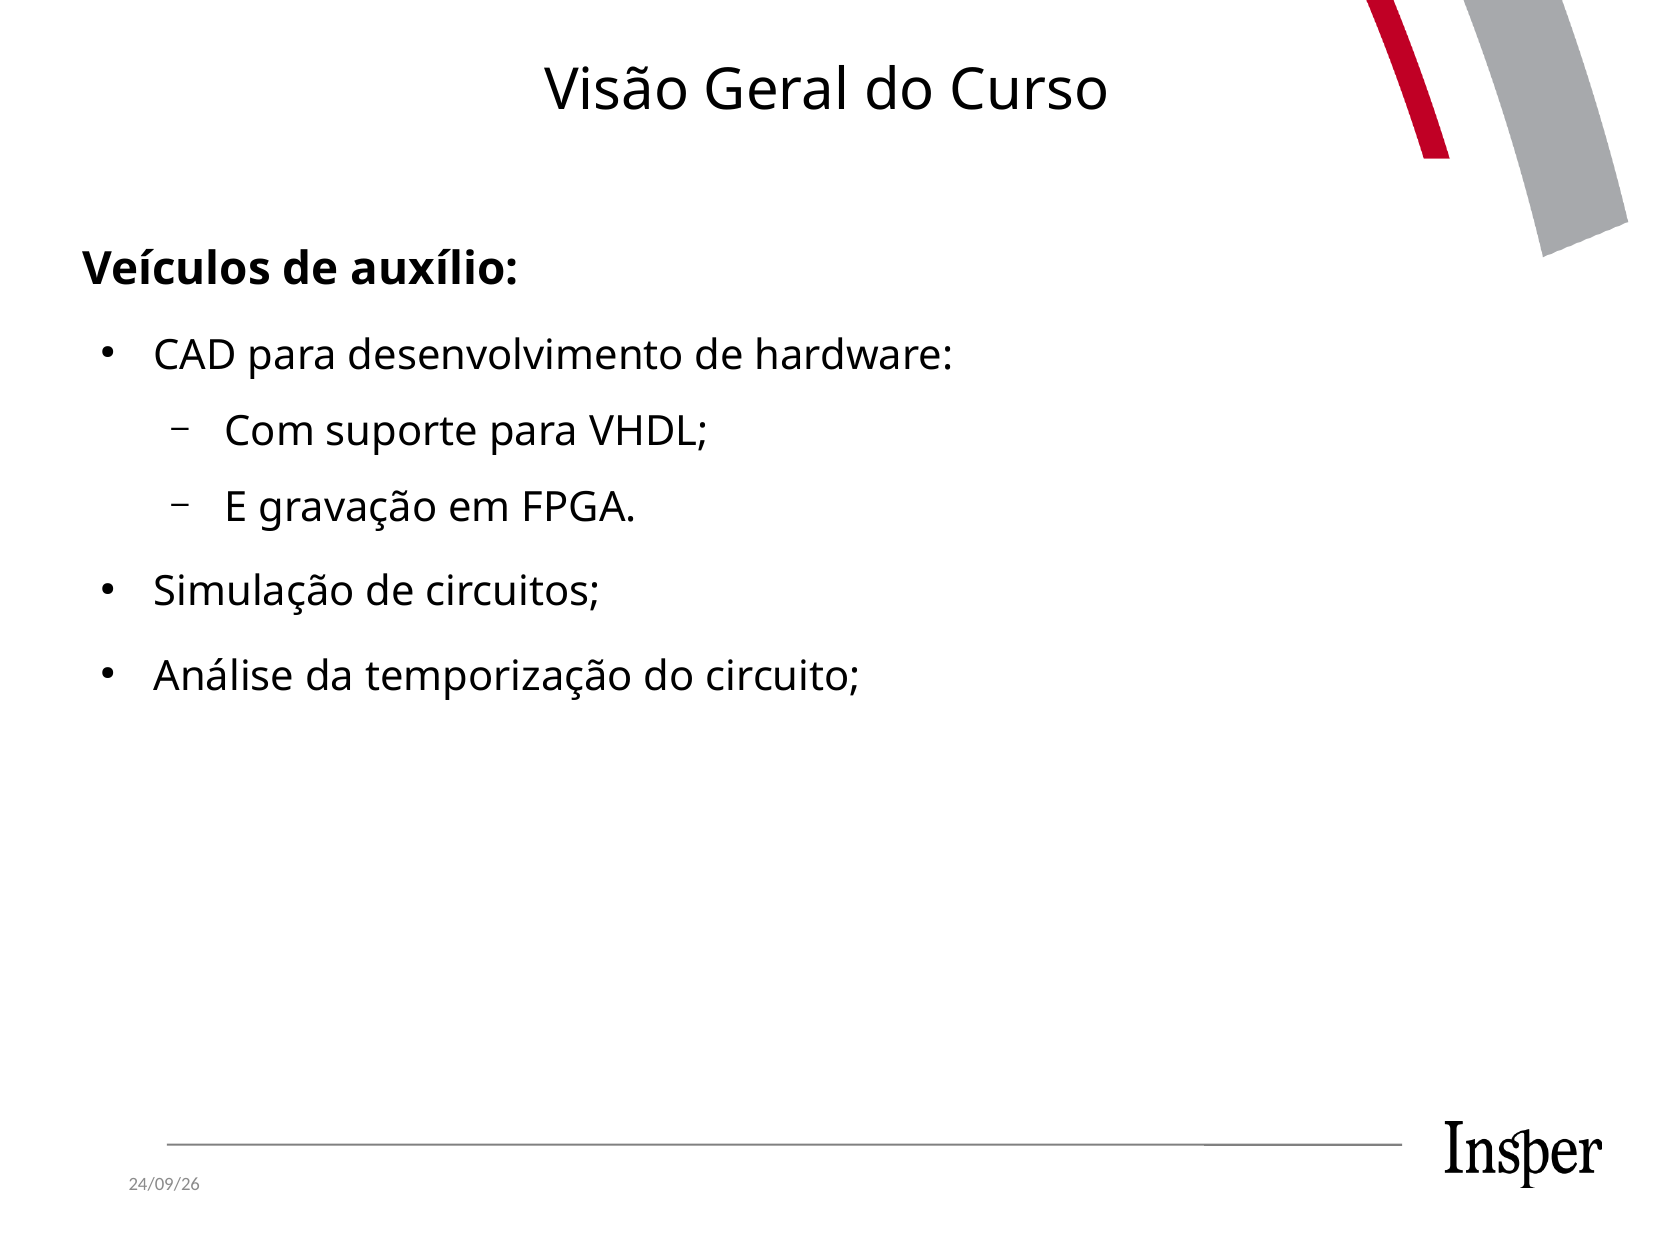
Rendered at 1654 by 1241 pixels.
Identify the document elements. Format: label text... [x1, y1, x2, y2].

list Visão Geral do Curso Veículos de auxílio: CAD para desenvolvimento de hardware: Com suporte para VHDL; E gravação em FPGA. Simulação de circuitos; Análise da temporização do circuito; [82, 59, 1571, 1241]
